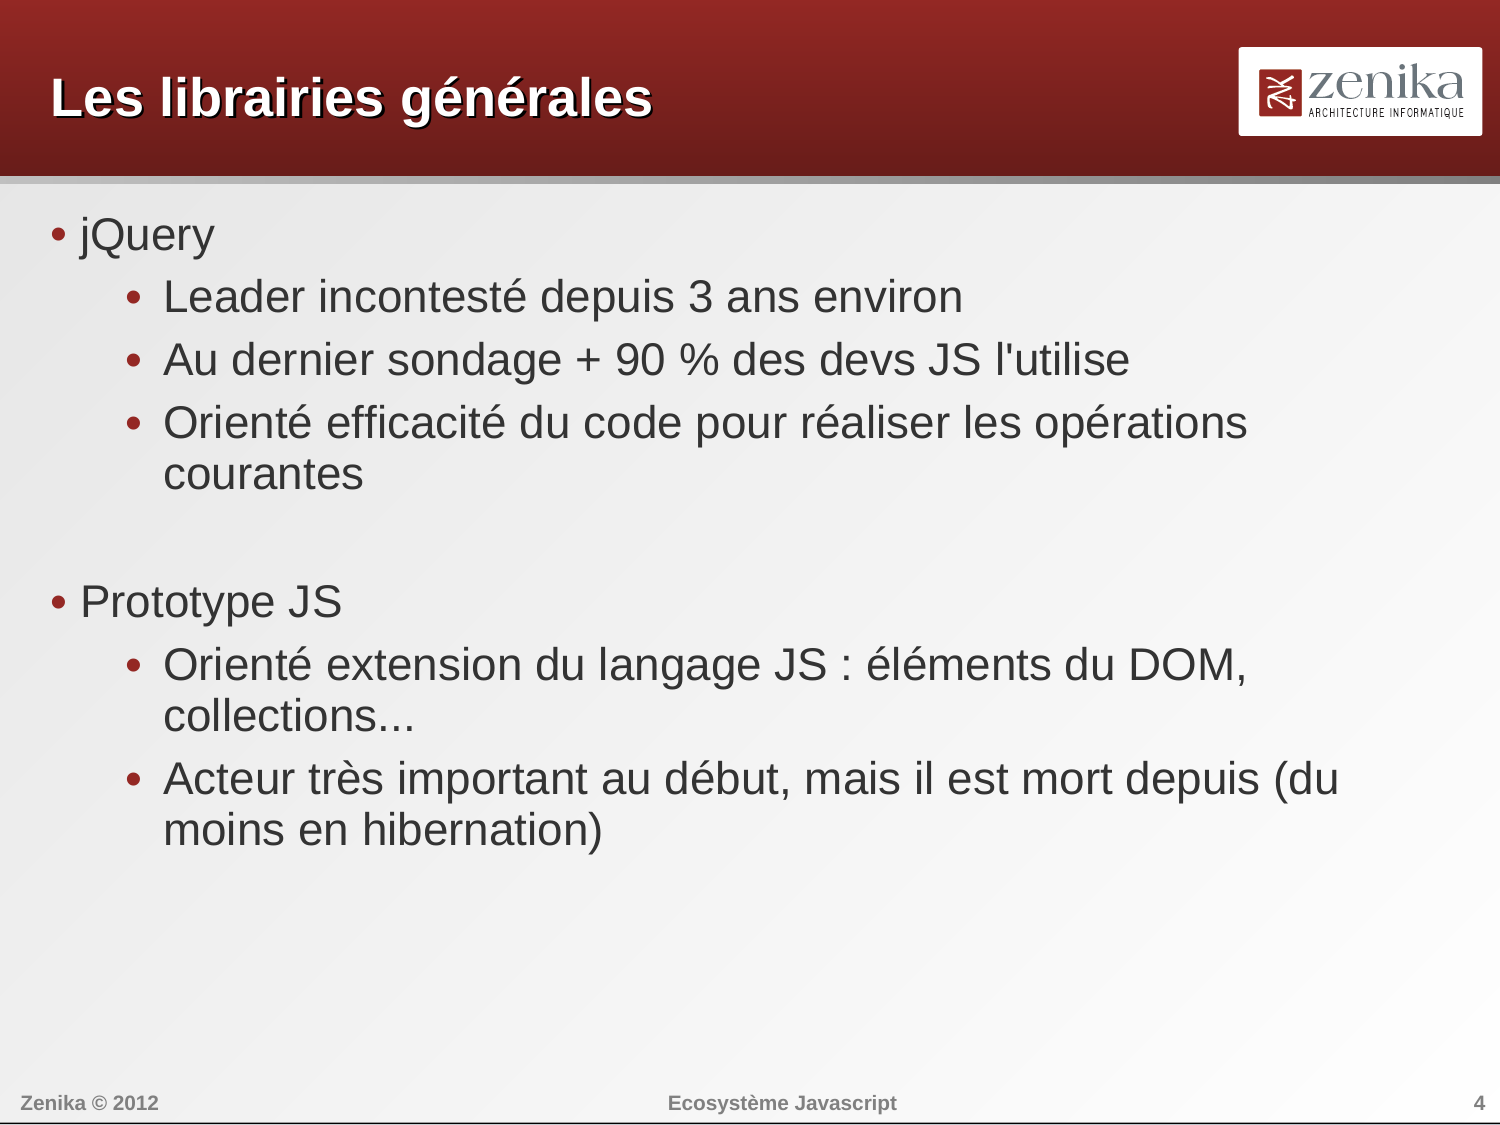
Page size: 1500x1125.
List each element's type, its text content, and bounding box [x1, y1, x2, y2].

list jQuery Leader incontesté depuis 3 ans environ Au dernier sondage + 90 % des devs JS l'utilise Orienté efficacité du code pour réaliser les opérations courantes Prototype JS Orienté extension du langage JS : éléments du DOM, collections... Acteur très important au début, mais il est mort depuis (du moins en hibernation) [50, 208, 1435, 862]
picture [1257, 58, 1464, 125]
title Les librairies générales [50, 3, 1206, 192]
